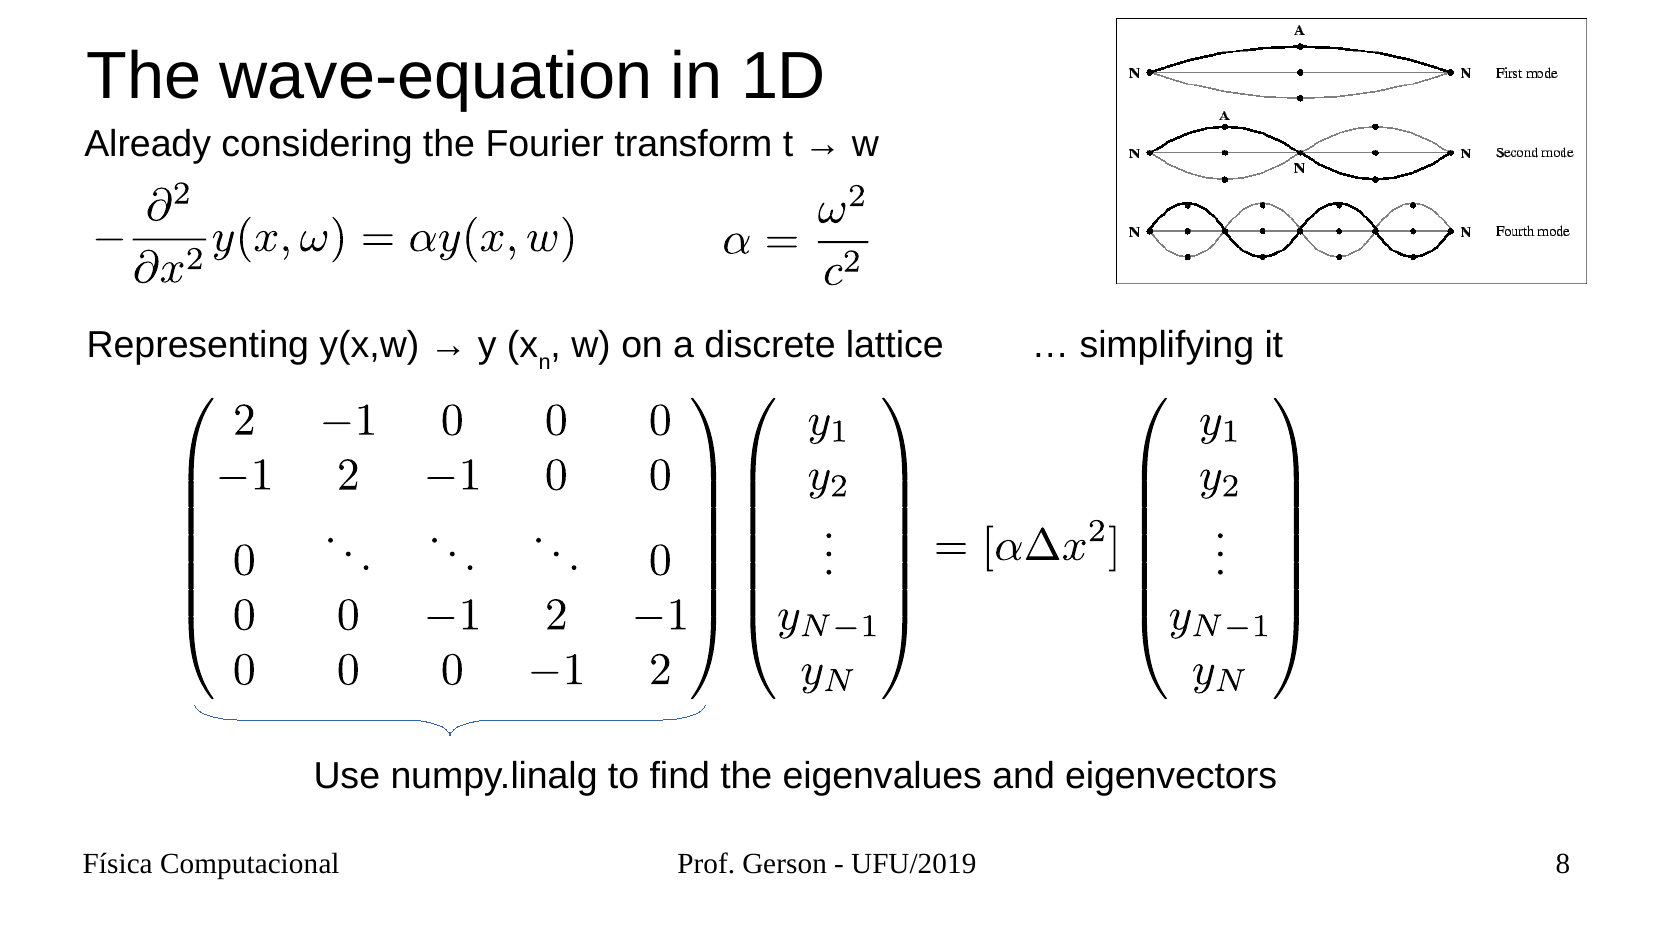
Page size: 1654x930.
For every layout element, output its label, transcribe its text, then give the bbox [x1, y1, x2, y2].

text_box Already considering the Fourier transform t → w [69, 114, 895, 172]
picture [720, 183, 871, 288]
picture [1116, 18, 1587, 285]
text_box The wave-equation in 1D [71, 31, 1116, 124]
text_box … simplifying it [1016, 315, 1299, 373]
picture [90, 180, 575, 285]
text_box Use numpy.linalg to find the eigenvalues and eigenvectors [298, 747, 1293, 805]
text_box Representing y(x,w) → y (xn, w) on a discrete lattice [71, 315, 959, 382]
picture [175, 397, 1299, 700]
